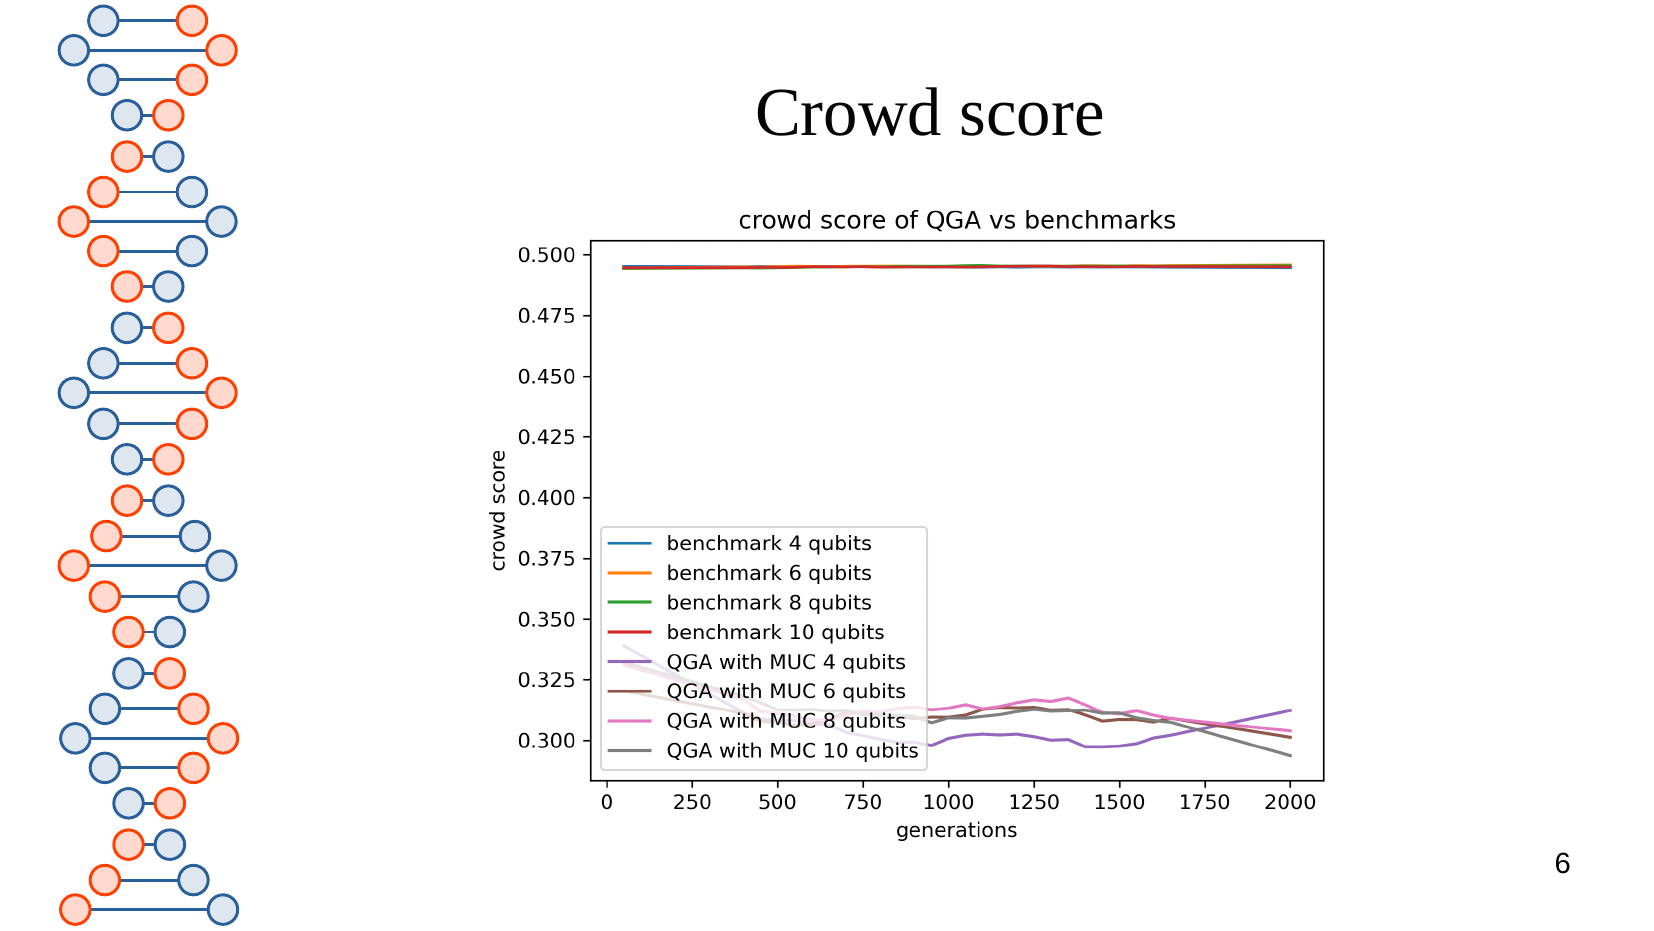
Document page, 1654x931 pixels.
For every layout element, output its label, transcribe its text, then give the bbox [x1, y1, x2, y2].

picture [472, 156, 1418, 857]
title Crowd score [265, 35, 1595, 189]
